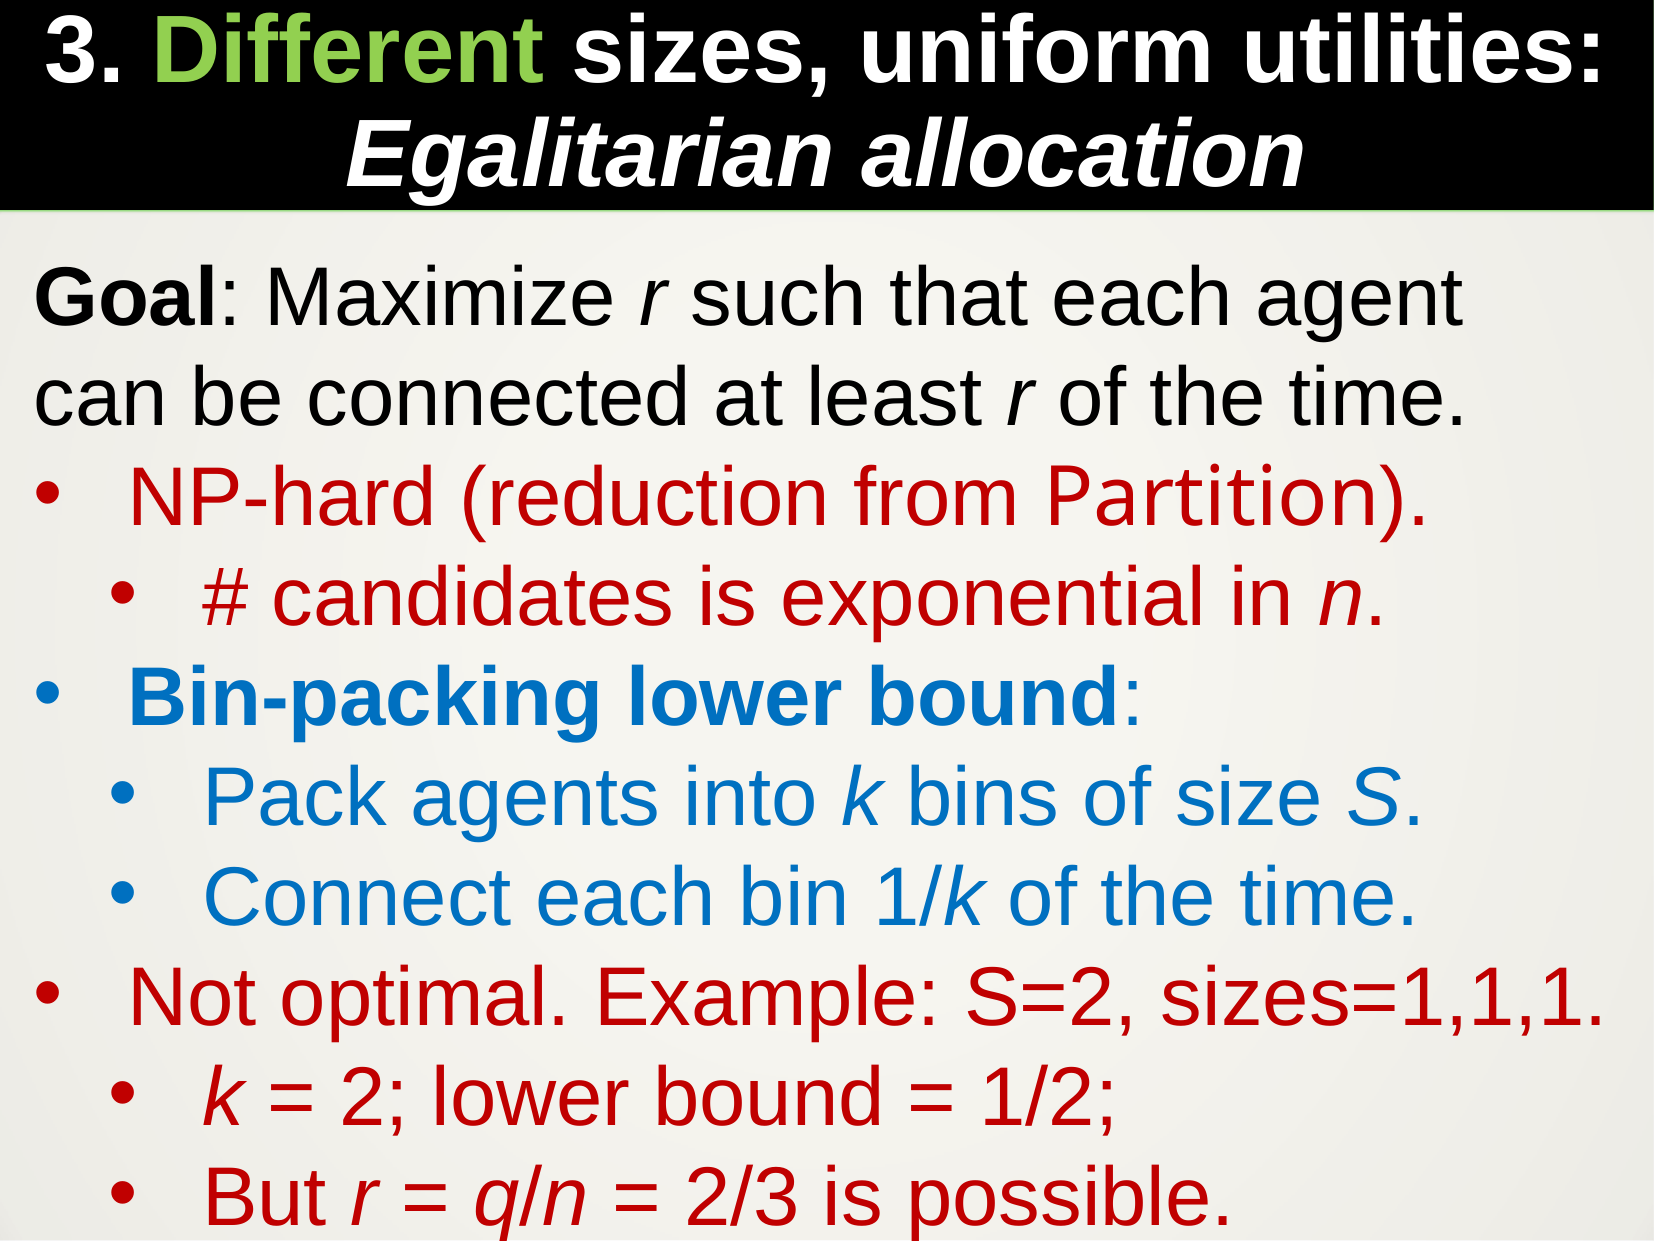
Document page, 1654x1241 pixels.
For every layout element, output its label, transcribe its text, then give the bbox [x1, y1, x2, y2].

text_box Goal: Maximize r such that each agent can be connected at least r of the time. NP-hard (reduction from Partition). # candidates is exponential in n. Bin-packing lower bound: Pack agents into k bins of size S. Connect each bin 1/k of the time. Not optimal. Example: S=2, sizes=1,1,1. k = 2; lower bound = 1/2; But r = q/n = 2/3 is possible. [18, 234, 1628, 1241]
title 3. Different sizes, uniform utilities: Egalitarian allocation [0, 0, 1654, 207]
